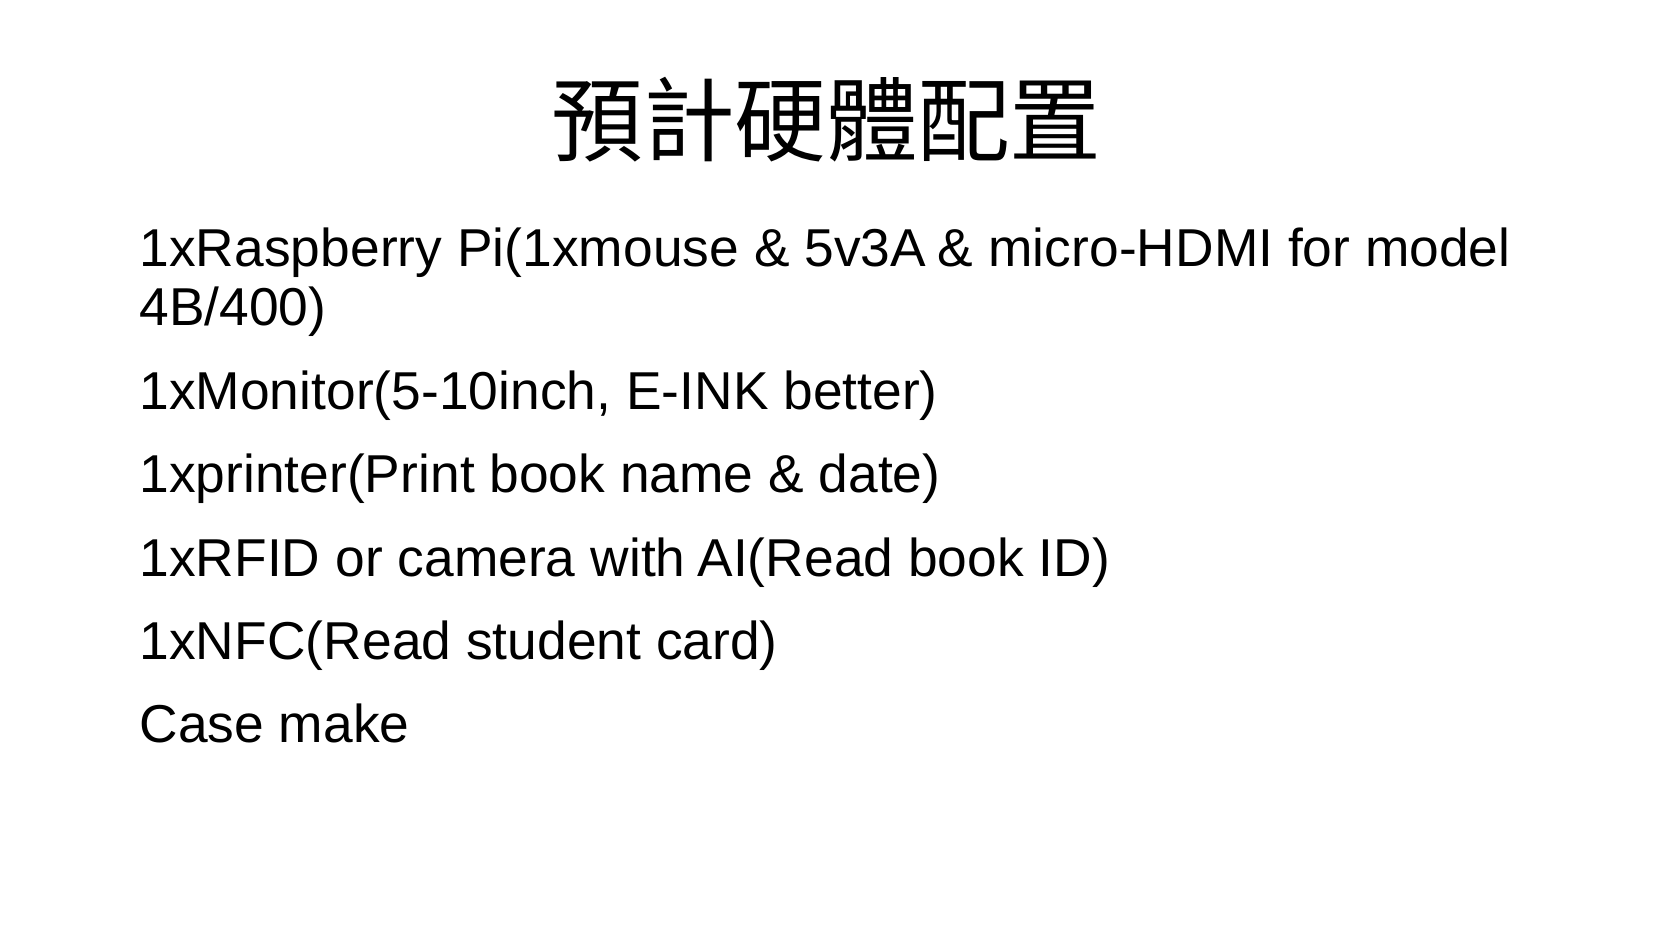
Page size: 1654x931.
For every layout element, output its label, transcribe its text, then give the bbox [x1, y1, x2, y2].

title 預計硬體配置 [82, 37, 1571, 193]
list 1xRaspberry Pi(1xmouse & 5v3A & micro-HDMI for model 4B/400) 1xMonitor(5-10inch, E-INK better) 1xprinter(Print book name & date) 1xRFID or camera with AI(Read book ID) 1xNFC(Read student card) Case make [82, 217, 1571, 758]
